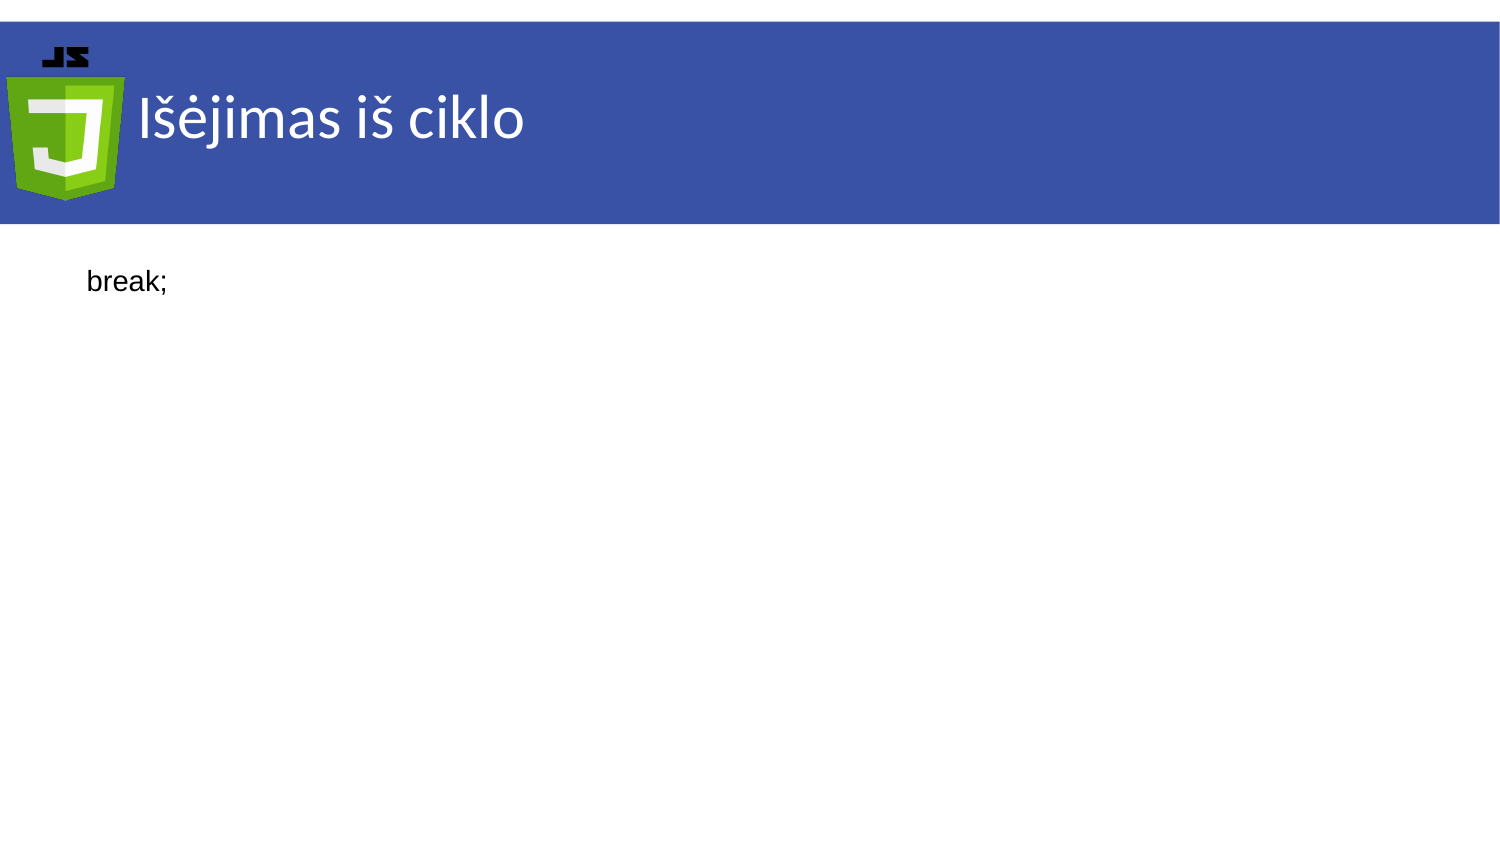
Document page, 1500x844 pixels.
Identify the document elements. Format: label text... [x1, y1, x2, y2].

title Išėjimas iš ciklo [125, 72, 1500, 167]
text_box break; [36, 247, 1389, 789]
picture [5, 46, 125, 201]
